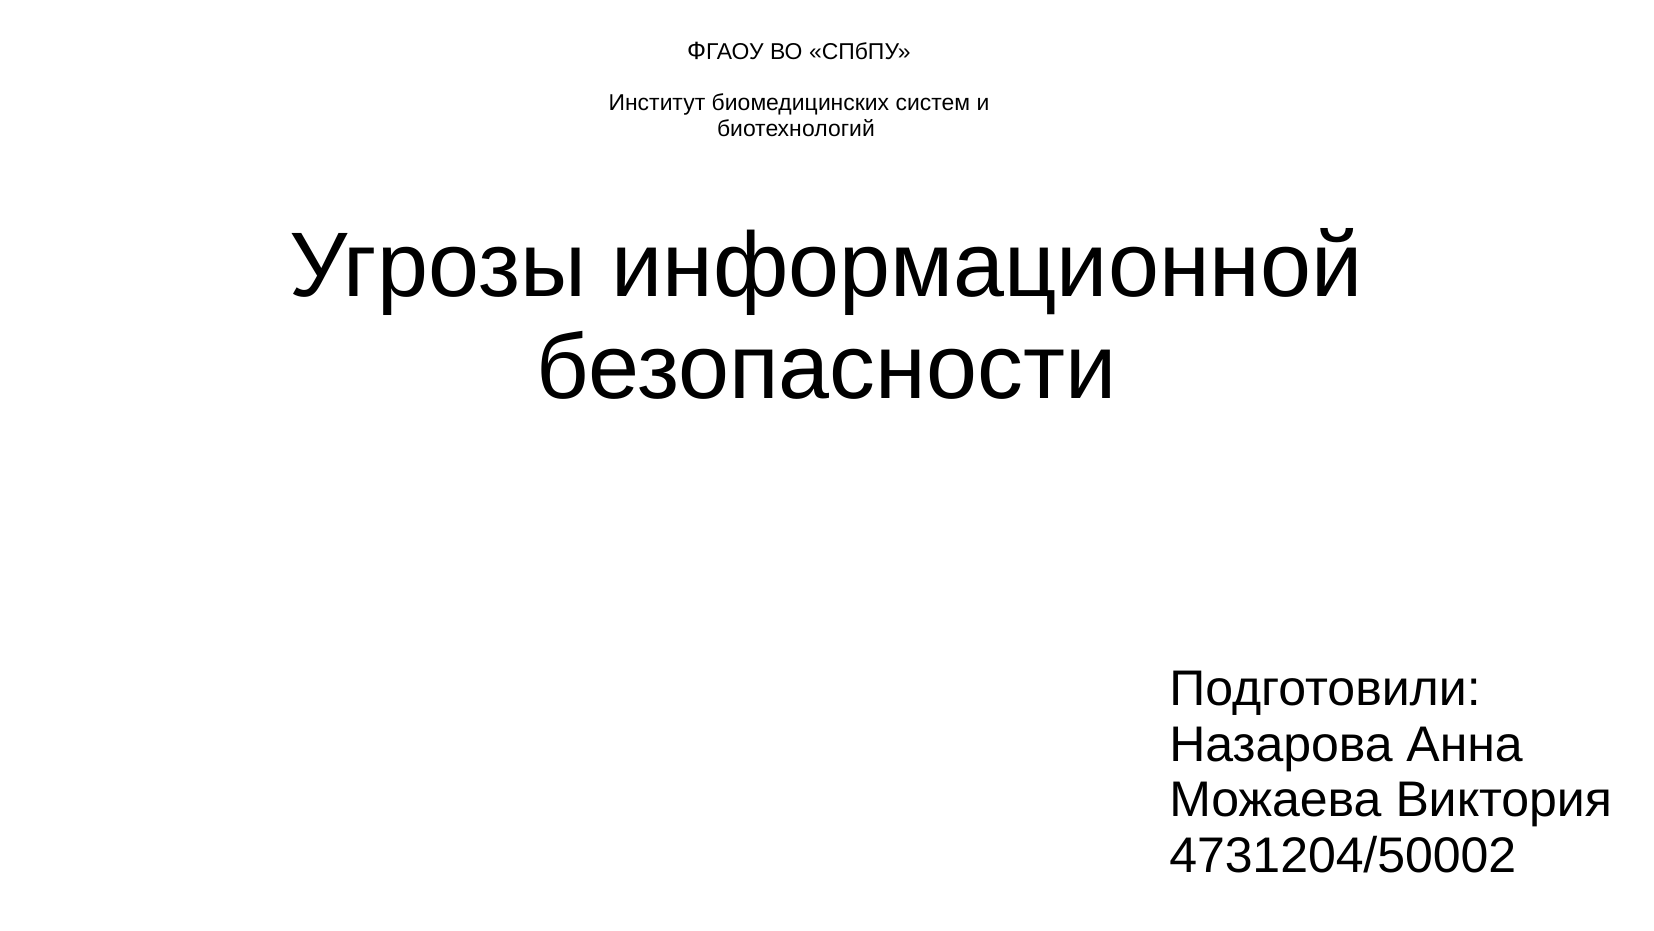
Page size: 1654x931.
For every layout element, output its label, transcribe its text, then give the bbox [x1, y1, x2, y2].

text_box ФГАОУ ВО «СПбПУ» Институт биомедицинских систем и биотехнологий [535, 29, 1063, 149]
title Угрозы информационной безопасности [82, 212, 1571, 419]
subtitle Подготовили: Назарова Анна Можаева Виктория 4731204/50002 [1169, 501, 1654, 931]
